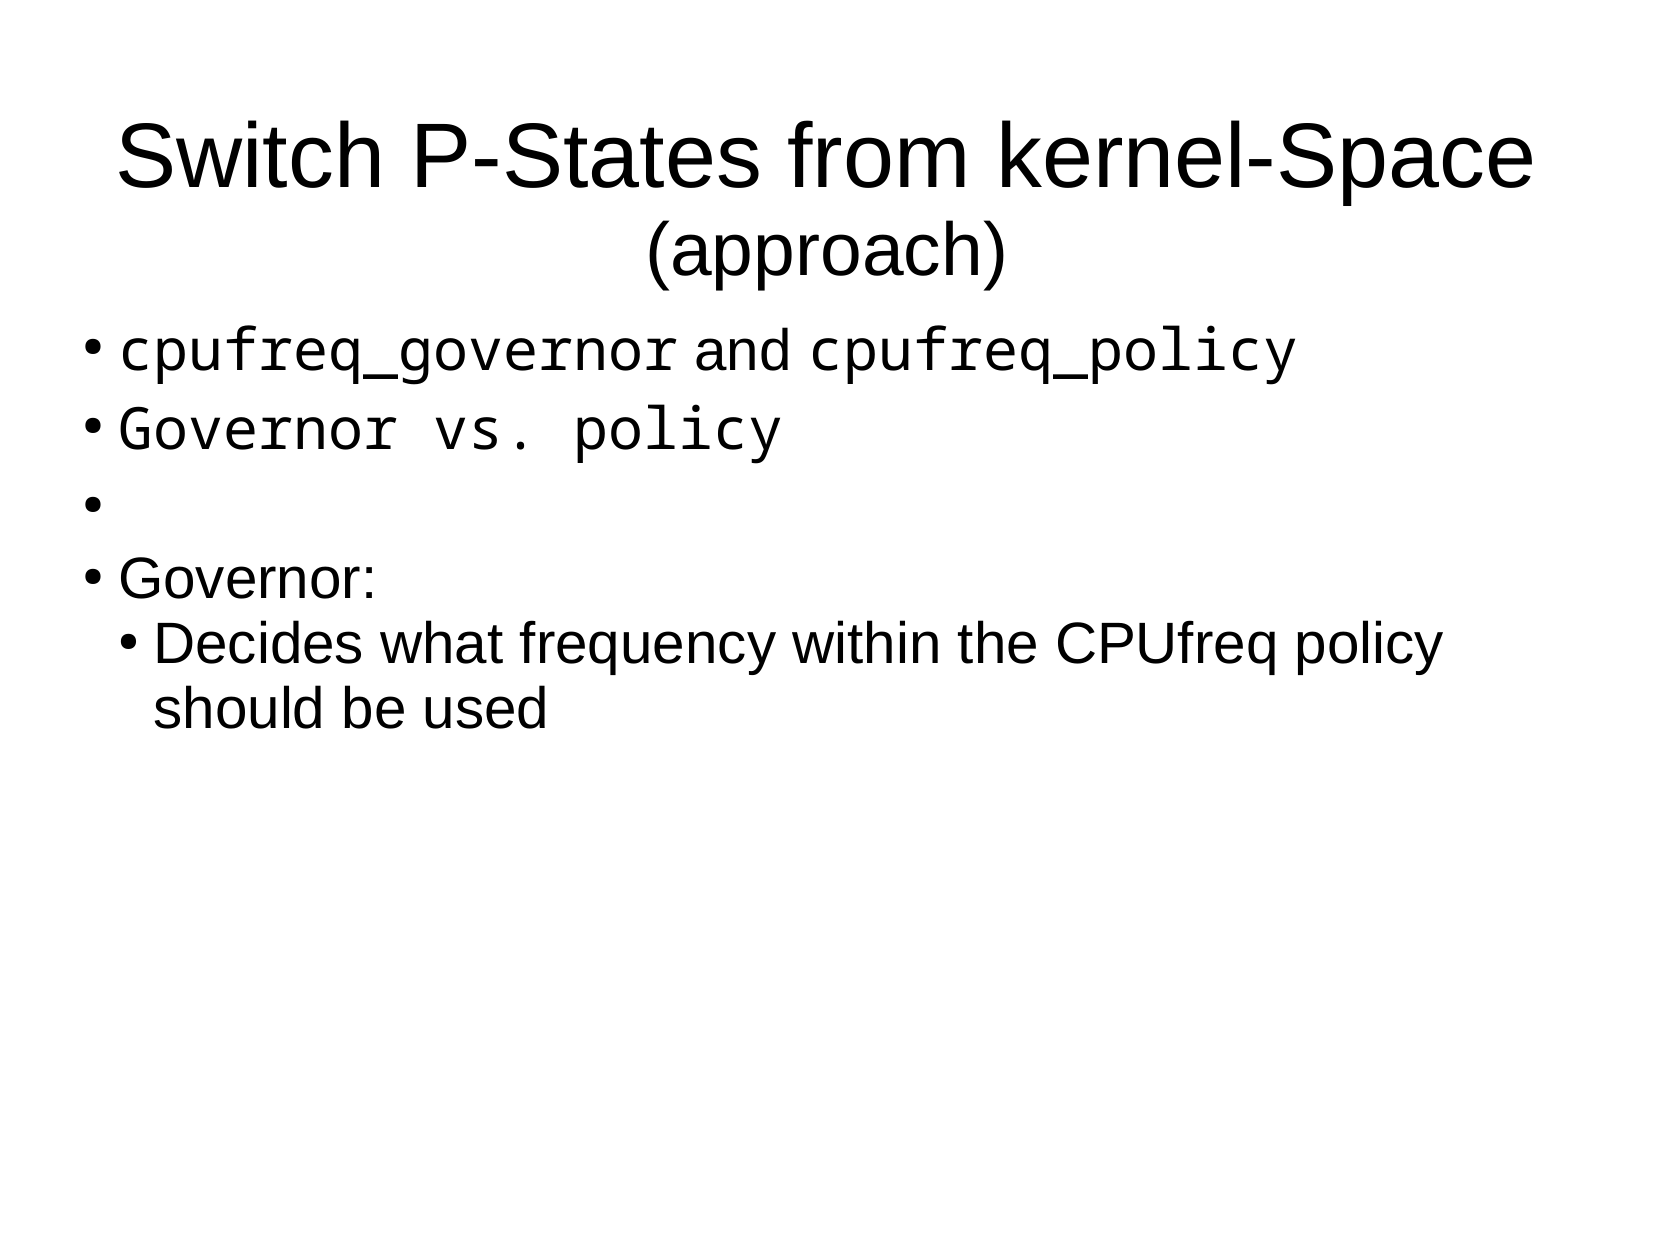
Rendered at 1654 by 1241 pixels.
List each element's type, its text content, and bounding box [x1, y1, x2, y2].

subtitle cpufreq_governor and cpufreq_policy Governor vs. policy Governor: Decides what frequency within the CPUfreq policy should be used [82, 308, 1571, 1028]
title Switch P-States from kernel-Space (approach) [82, 94, 1571, 302]
